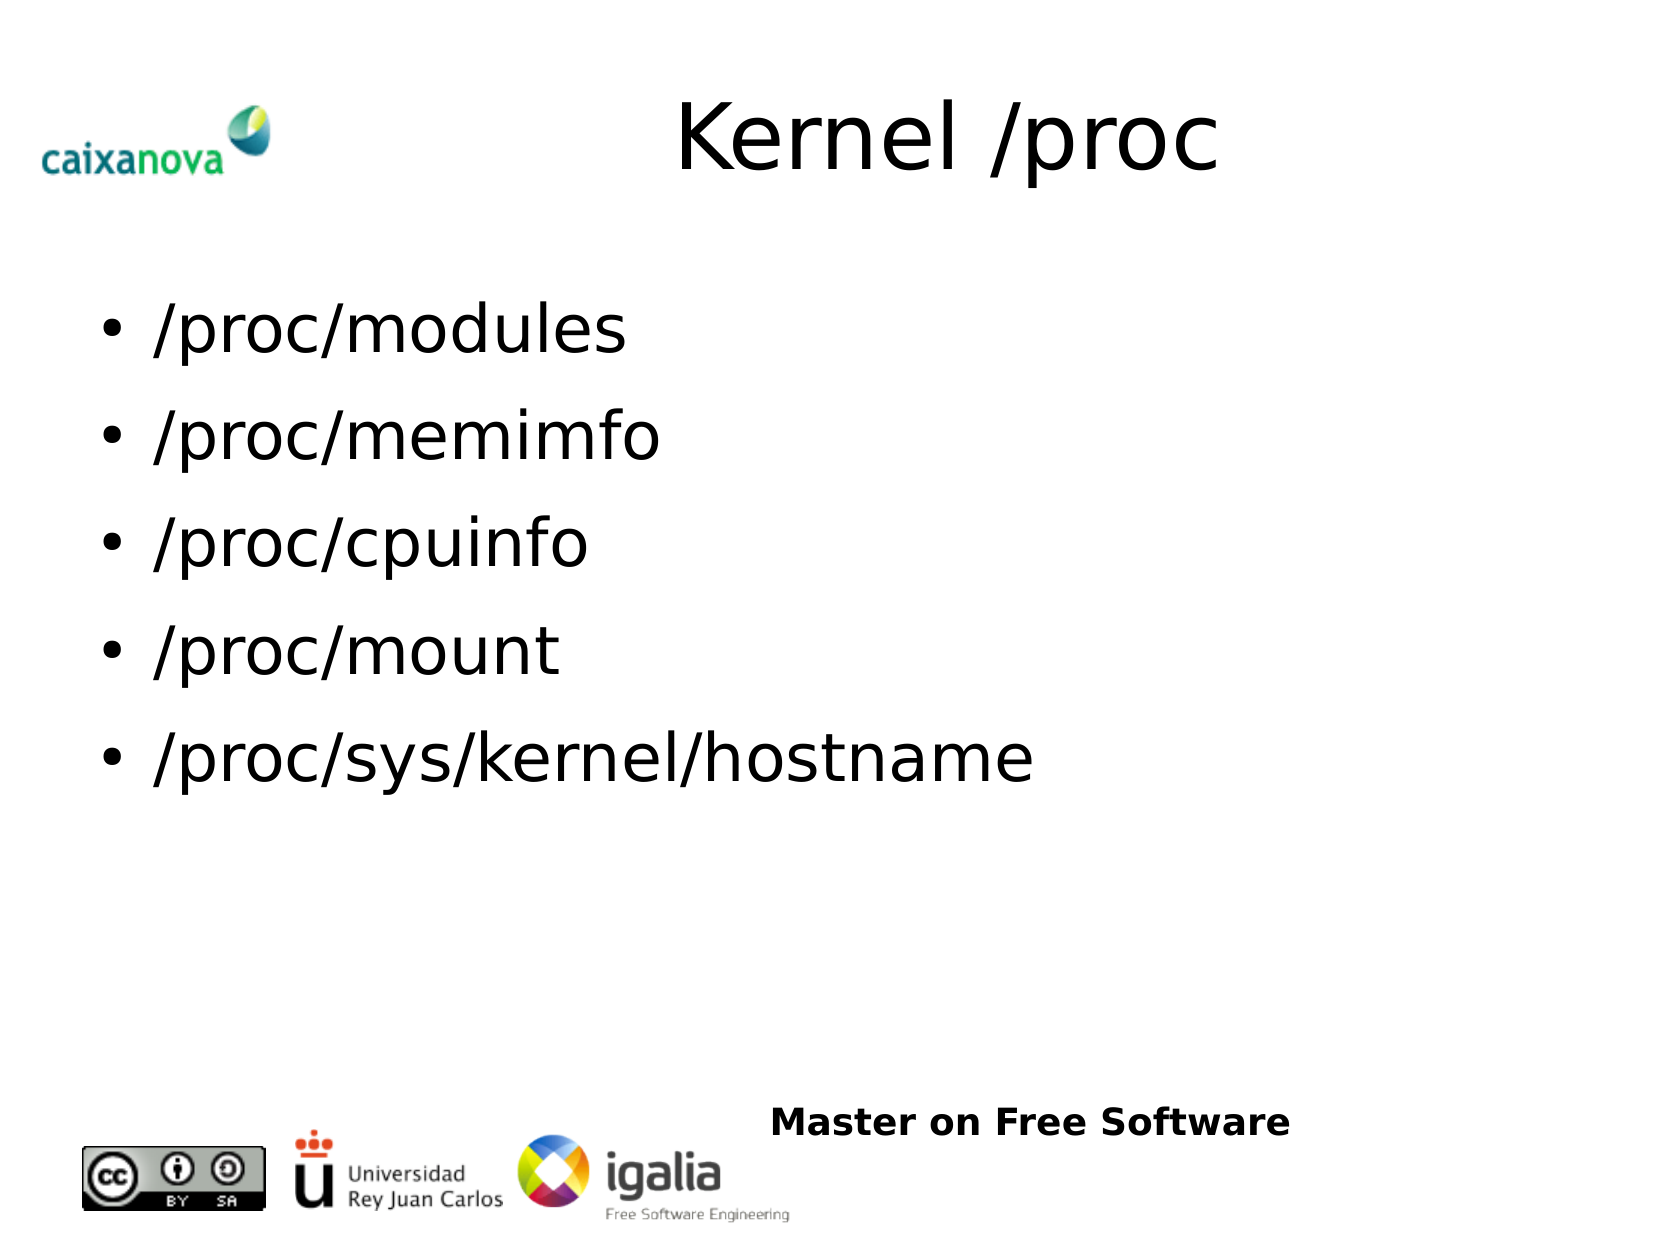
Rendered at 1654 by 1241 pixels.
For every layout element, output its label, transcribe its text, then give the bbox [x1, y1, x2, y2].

picture [82, 1146, 266, 1211]
picture [29, 73, 284, 207]
list /proc/modules /proc/memimfo /proc/cpuinfo /proc/mount /proc/sys/kernel/hostname [82, 290, 1571, 1093]
picture [295, 1121, 811, 1235]
title Kernel /proc [295, 38, 1601, 237]
